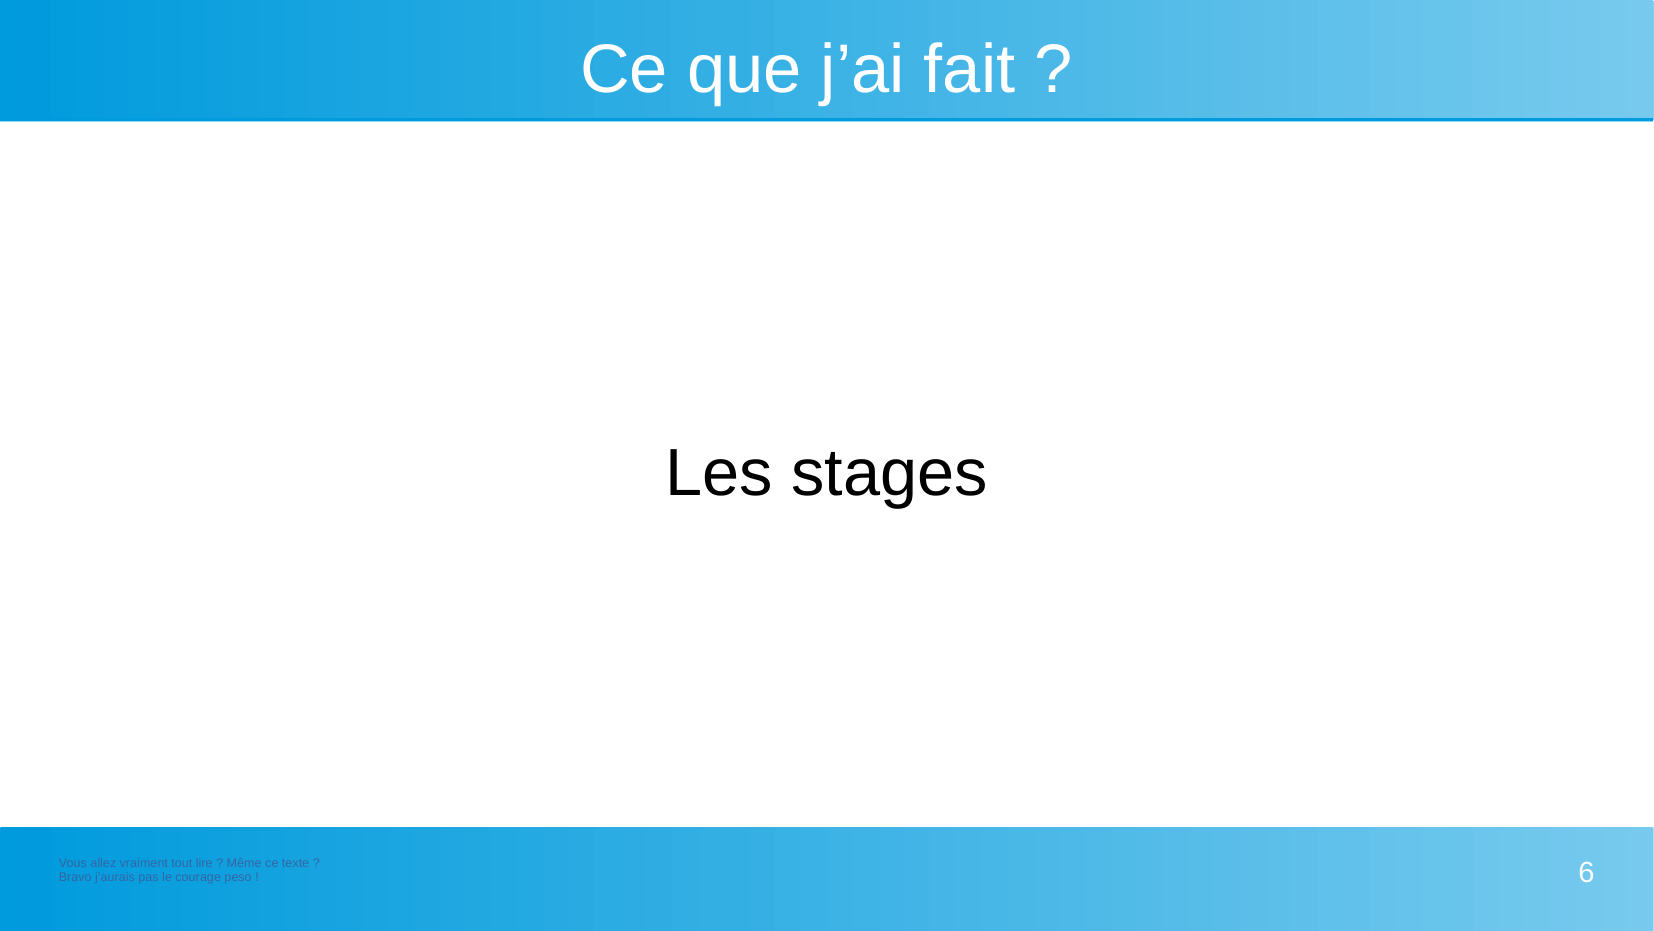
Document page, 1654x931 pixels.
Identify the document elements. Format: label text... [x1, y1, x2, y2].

title Ce que j’ai fait ? [59, 29, 1595, 108]
subtitle Les stages [59, 177, 1595, 768]
